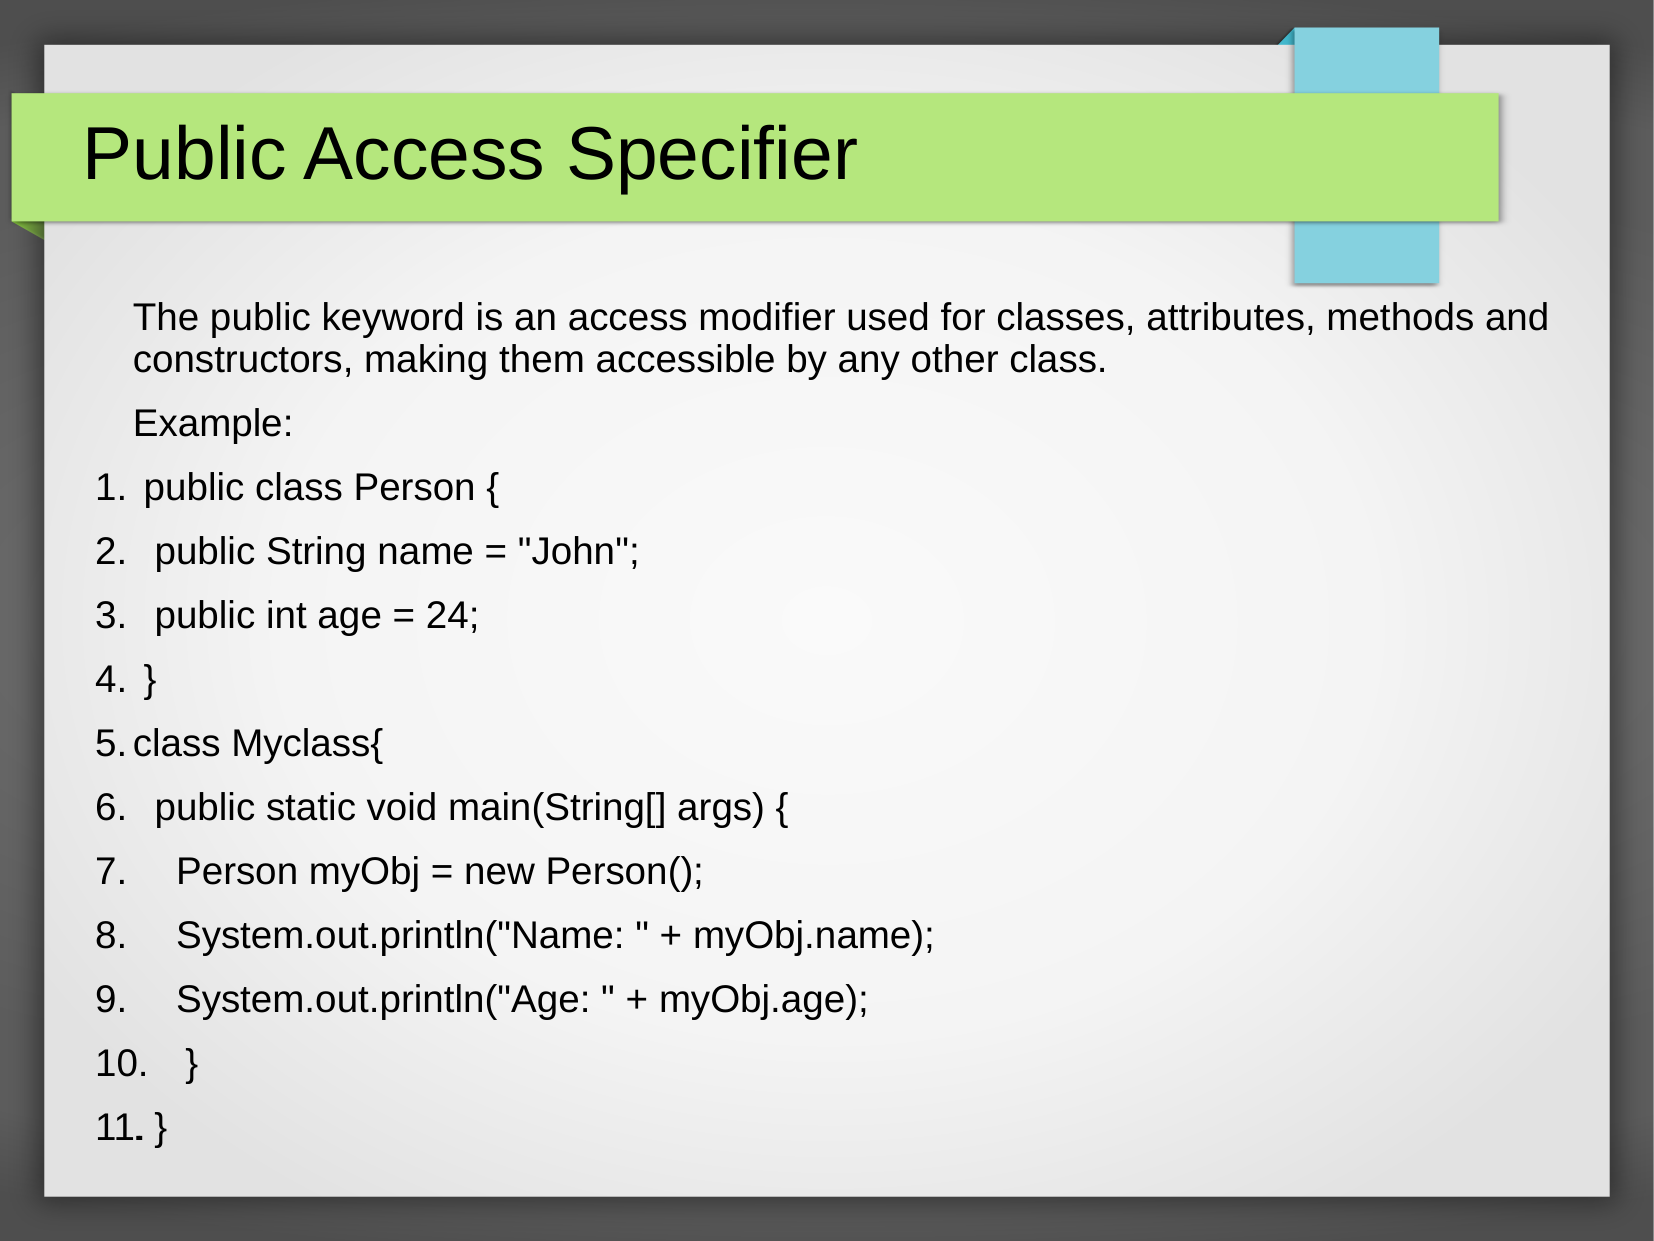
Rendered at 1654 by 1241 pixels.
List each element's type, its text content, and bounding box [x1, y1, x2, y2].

picture [0, 0, 1654, 1241]
list The public keyword is an access modifier used for classes, attributes, methods and constructors, making them accessible by any other class. Example: public class Person { public String name = "John"; public int age = 24; } class Myclass{ public static void main(String[] args) { Person myObj = new Person(); System.out.println("Name: " + myObj.name); System.out.println("Age: " + myObj.age); } . } [82, 295, 1571, 1158]
title Public Access Specifier [82, 94, 1264, 213]
